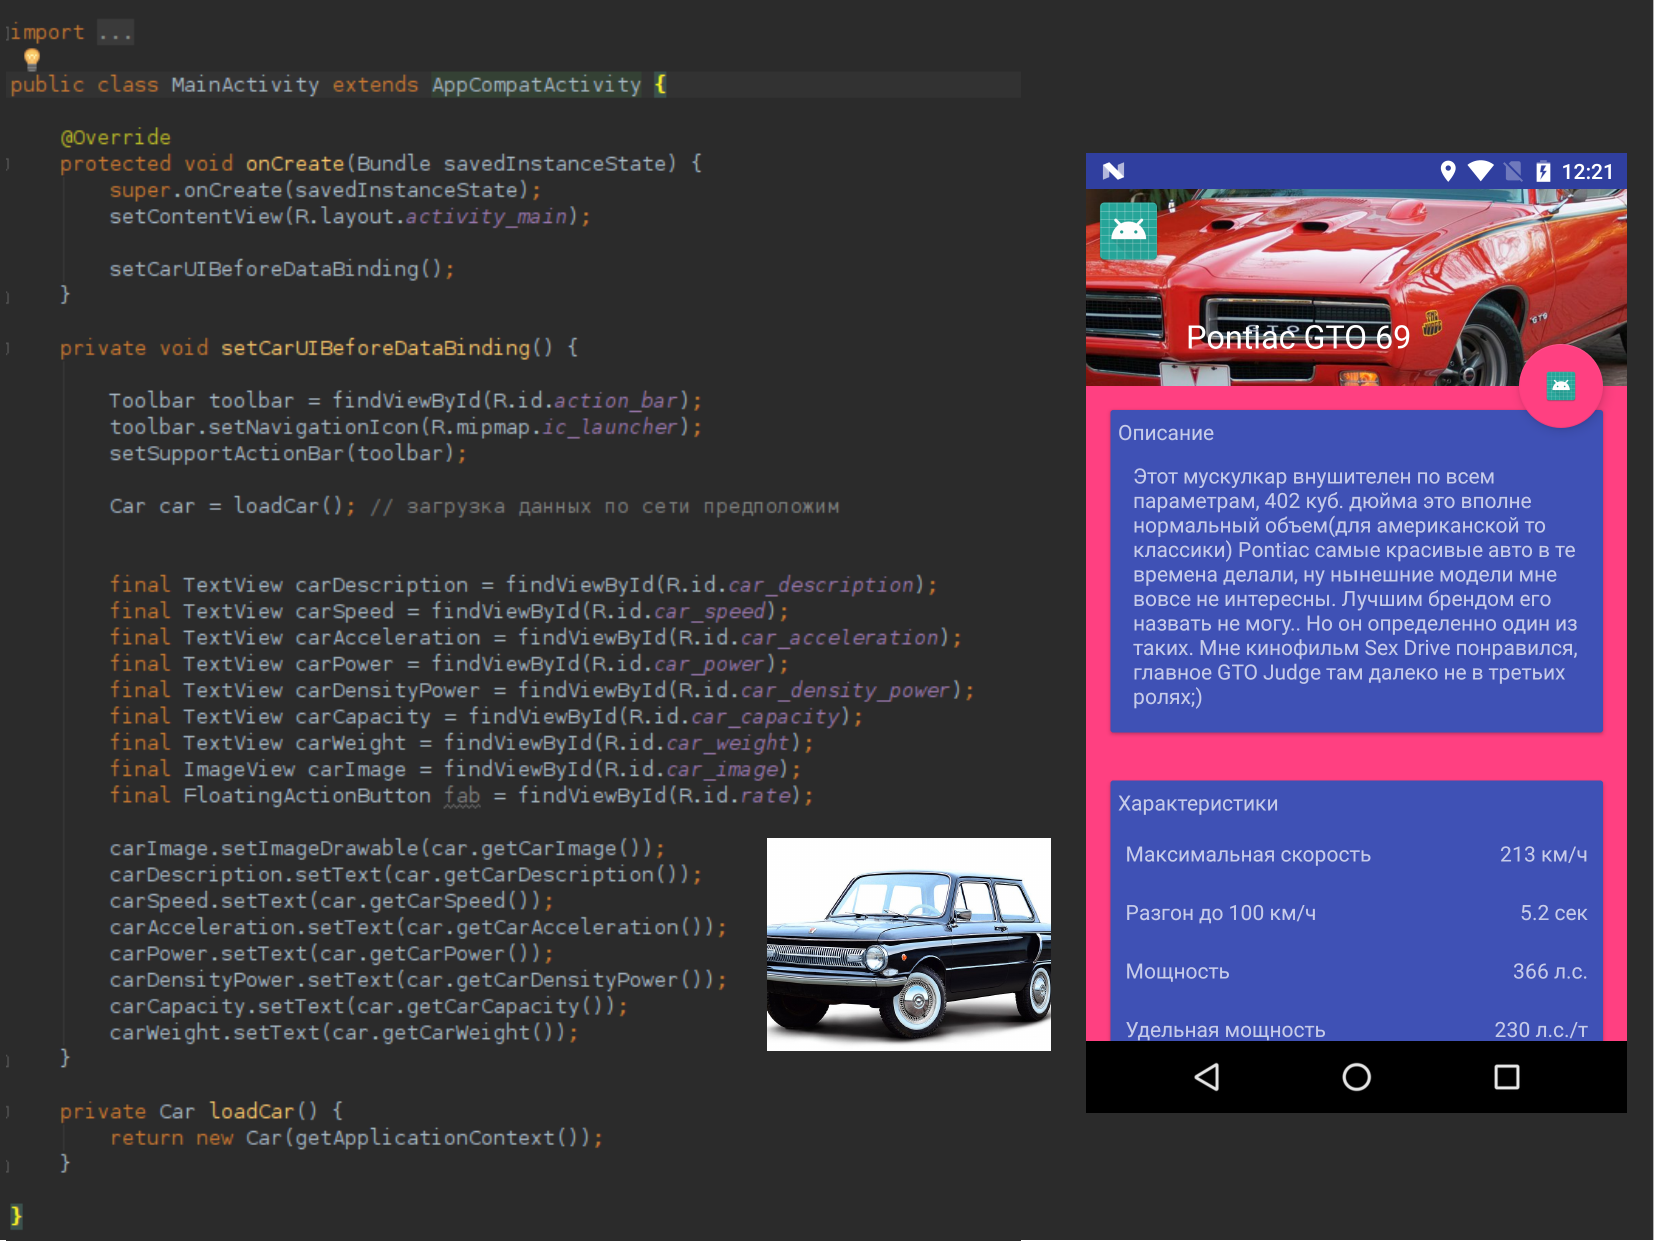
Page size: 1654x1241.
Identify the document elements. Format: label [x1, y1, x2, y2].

picture [6, 0, 1051, 1241]
picture [1086, 153, 1627, 1113]
